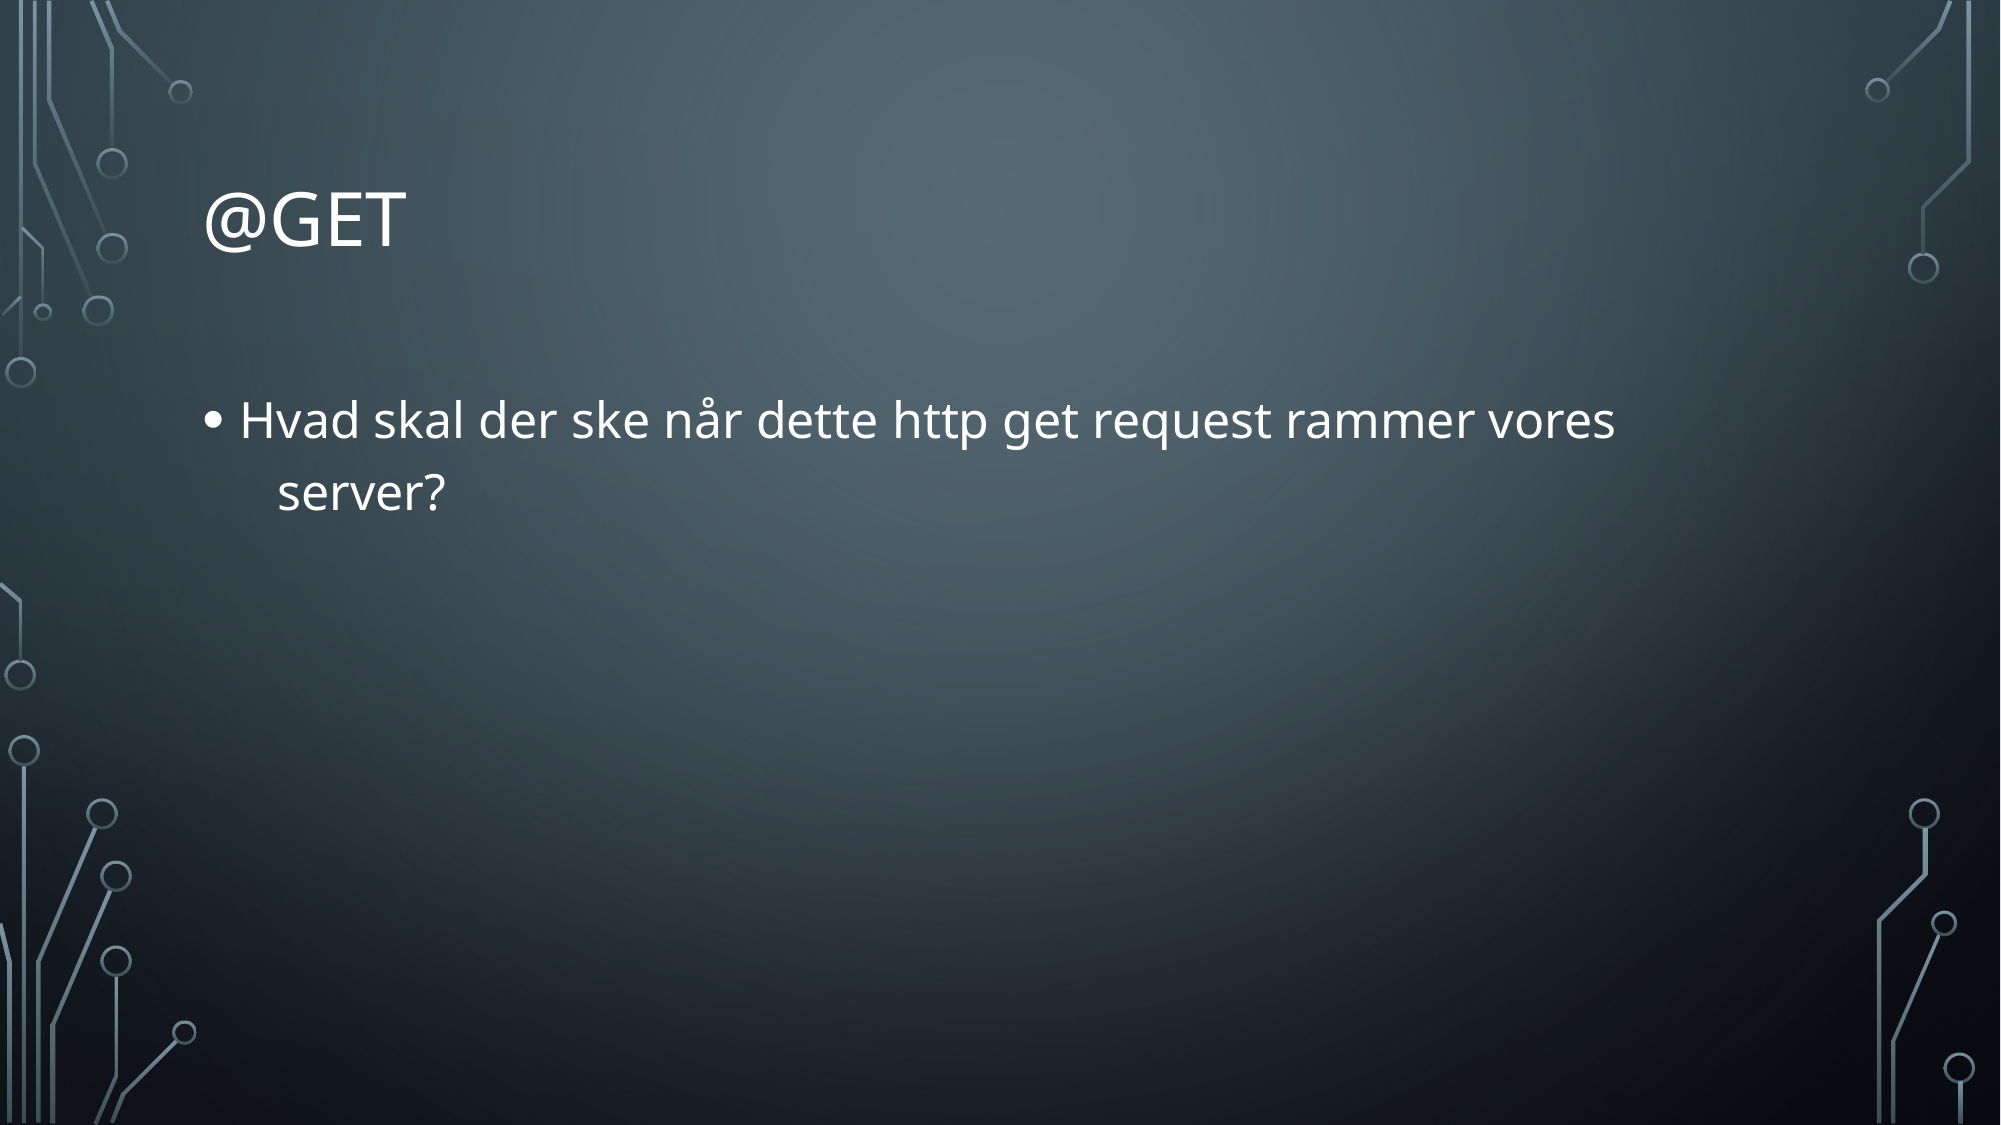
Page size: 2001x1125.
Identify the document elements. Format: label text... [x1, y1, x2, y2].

title @get [187, 101, 1813, 344]
list Hvad skal der ske når dette http get request rammer vores server? [187, 369, 1813, 951]
